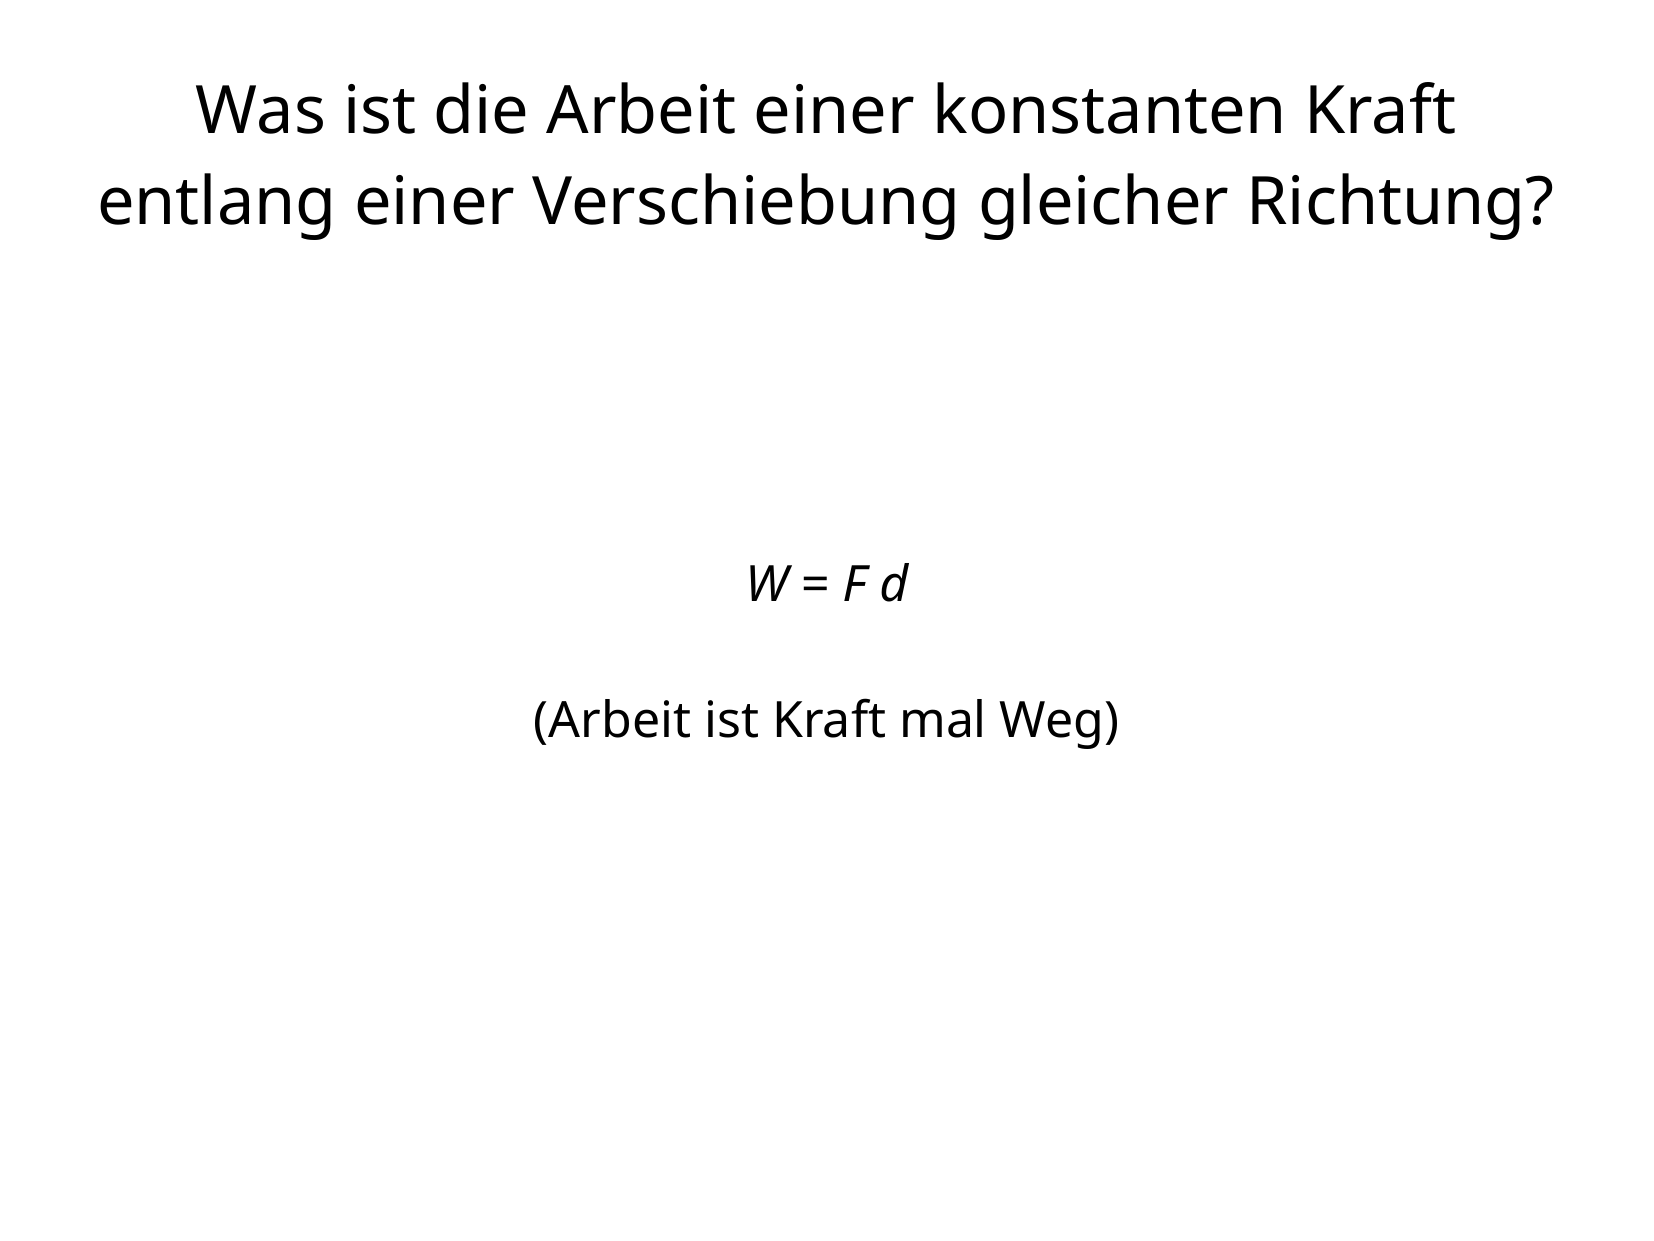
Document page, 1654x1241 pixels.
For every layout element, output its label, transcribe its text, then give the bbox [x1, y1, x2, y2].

subtitle W = F d (Arbeit ist Kraft mal Weg) [82, 290, 1571, 1010]
title Was ist die Arbeit einer konstanten Kraft entlang einer Verschiebung gleicher Richtung? [82, 49, 1571, 257]
